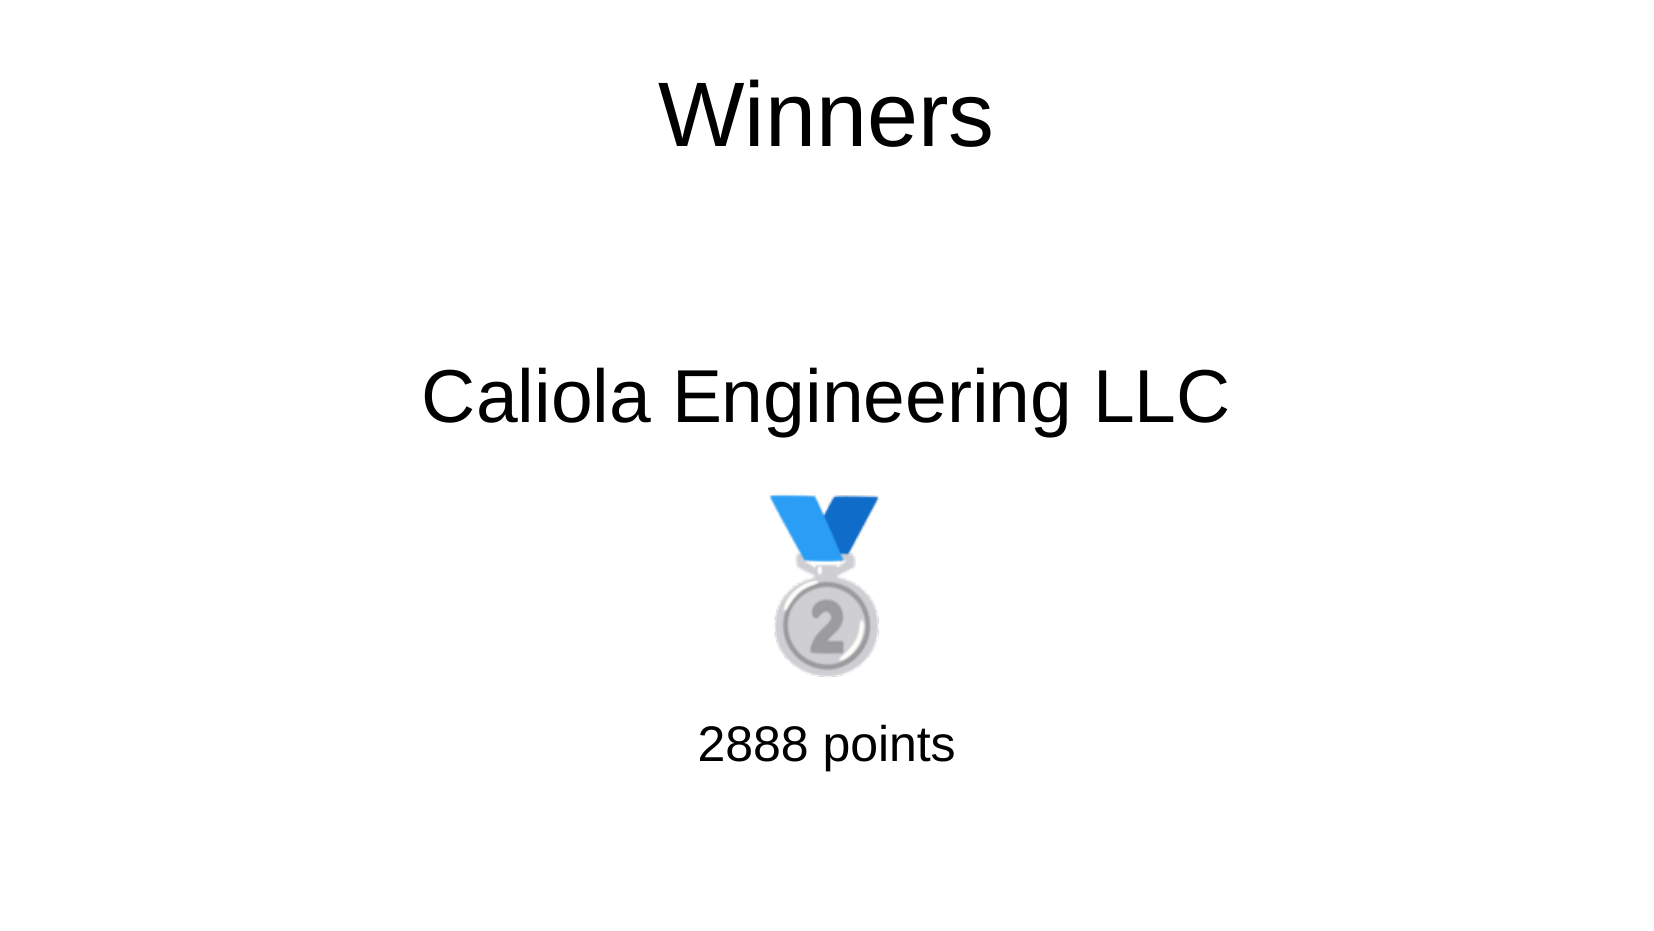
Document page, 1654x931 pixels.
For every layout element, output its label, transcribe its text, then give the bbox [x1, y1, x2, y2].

title Winners [82, 37, 1571, 193]
text_box Caliola Engineering LLC [236, 346, 1418, 530]
picture [733, 530, 921, 680]
text_box 2888 points [324, 708, 1329, 780]
